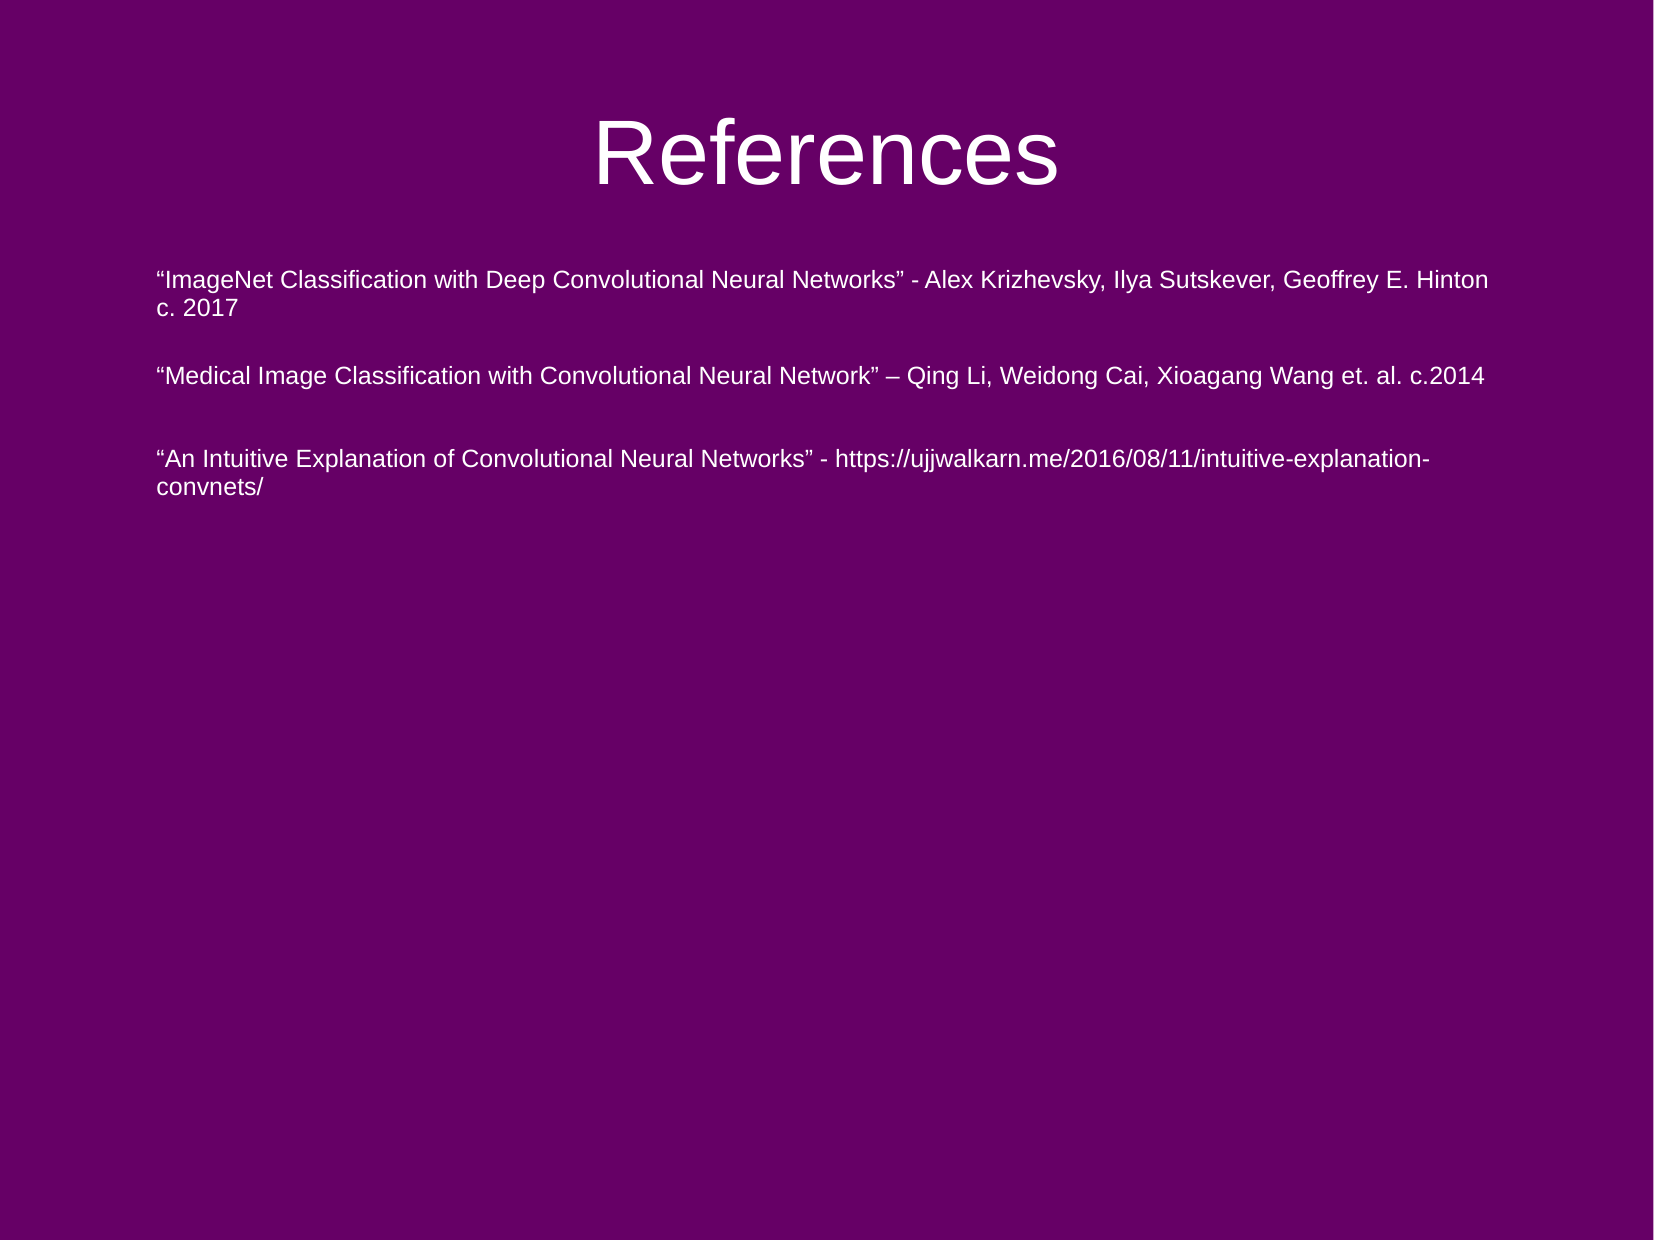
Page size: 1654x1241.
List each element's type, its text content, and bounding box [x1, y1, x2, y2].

text_box “An Intuitive Explanation of Convolutional Neural Networks” - https://ujjwalkarn.me/2016/08/11/intuitive-explanation-convnets/ [141, 437, 1512, 648]
text_box “ImageNet Classification with Deep Convolutional Neural Networks” - Alex Krizhevsky, Ilya Sutskever, Geoffrey E. Hinton c. 2017 [141, 258, 1524, 355]
text_box “Medical Image Classification with Convolutional Neural Network” – Qing Li, Weidong Cai, Xioagang Wang et. al. c.2014 [141, 354, 1512, 437]
title References [82, 49, 1571, 257]
